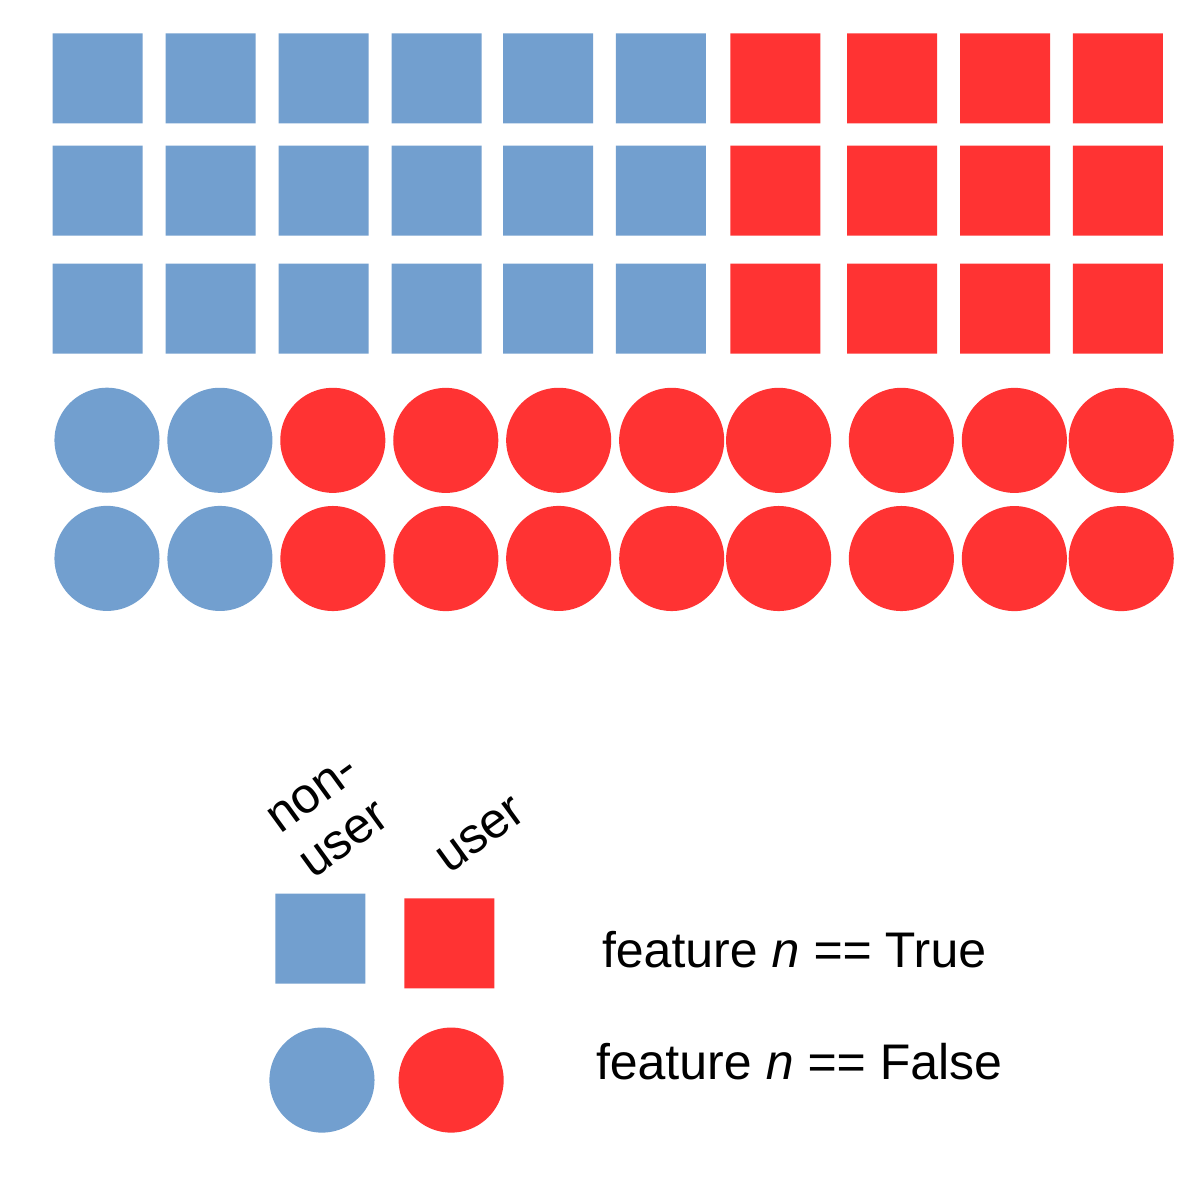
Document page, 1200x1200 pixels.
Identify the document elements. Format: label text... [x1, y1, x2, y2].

text_box [1072, 263, 1163, 354]
text_box non-user [237, 677, 452, 903]
text_box [391, 263, 482, 354]
text_box [730, 145, 821, 236]
text_box [960, 33, 1051, 124]
text_box [167, 505, 273, 611]
text_box [269, 1027, 375, 1133]
text_box [165, 33, 256, 124]
text_box [619, 387, 725, 493]
text_box [615, 145, 706, 236]
text_box [730, 33, 821, 124]
text_box [848, 505, 954, 612]
text_box [167, 387, 273, 493]
text_box [280, 387, 386, 493]
text_box [404, 898, 495, 989]
text_box [503, 145, 594, 236]
text_box [165, 263, 256, 354]
text_box [730, 263, 821, 354]
text_box [1068, 387, 1174, 493]
text_box [848, 387, 954, 493]
text_box [847, 145, 938, 236]
text_box [1072, 33, 1163, 124]
text_box [726, 387, 832, 493]
text_box [961, 506, 1067, 612]
text_box [54, 505, 160, 611]
text_box [278, 33, 369, 124]
text_box [165, 145, 256, 236]
text_box [960, 145, 1051, 236]
text_box [1072, 145, 1163, 236]
text_box [847, 33, 938, 124]
text_box [54, 387, 160, 493]
text_box [506, 387, 612, 493]
text_box [726, 505, 832, 612]
text_box feature n == False [581, 1026, 1058, 1158]
text_box [52, 145, 143, 236]
text_box [278, 145, 369, 236]
text_box [503, 33, 594, 124]
text_box [615, 33, 706, 124]
text_box [1068, 506, 1174, 612]
text_box [391, 145, 482, 236]
text_box [280, 505, 386, 612]
text_box [393, 387, 499, 493]
text_box [961, 387, 1067, 493]
text_box [619, 505, 725, 612]
text_box [52, 33, 143, 124]
text_box [393, 506, 499, 612]
text_box [275, 893, 366, 984]
text_box [503, 263, 594, 354]
text_box [398, 1027, 504, 1133]
text_box [391, 33, 482, 124]
text_box [52, 263, 143, 354]
text_box [960, 263, 1051, 354]
text_box [278, 263, 369, 354]
text_box [506, 505, 612, 611]
text_box feature n == True [587, 914, 1061, 1045]
text_box user [373, 671, 630, 915]
text_box [615, 263, 706, 354]
text_box [847, 263, 938, 354]
